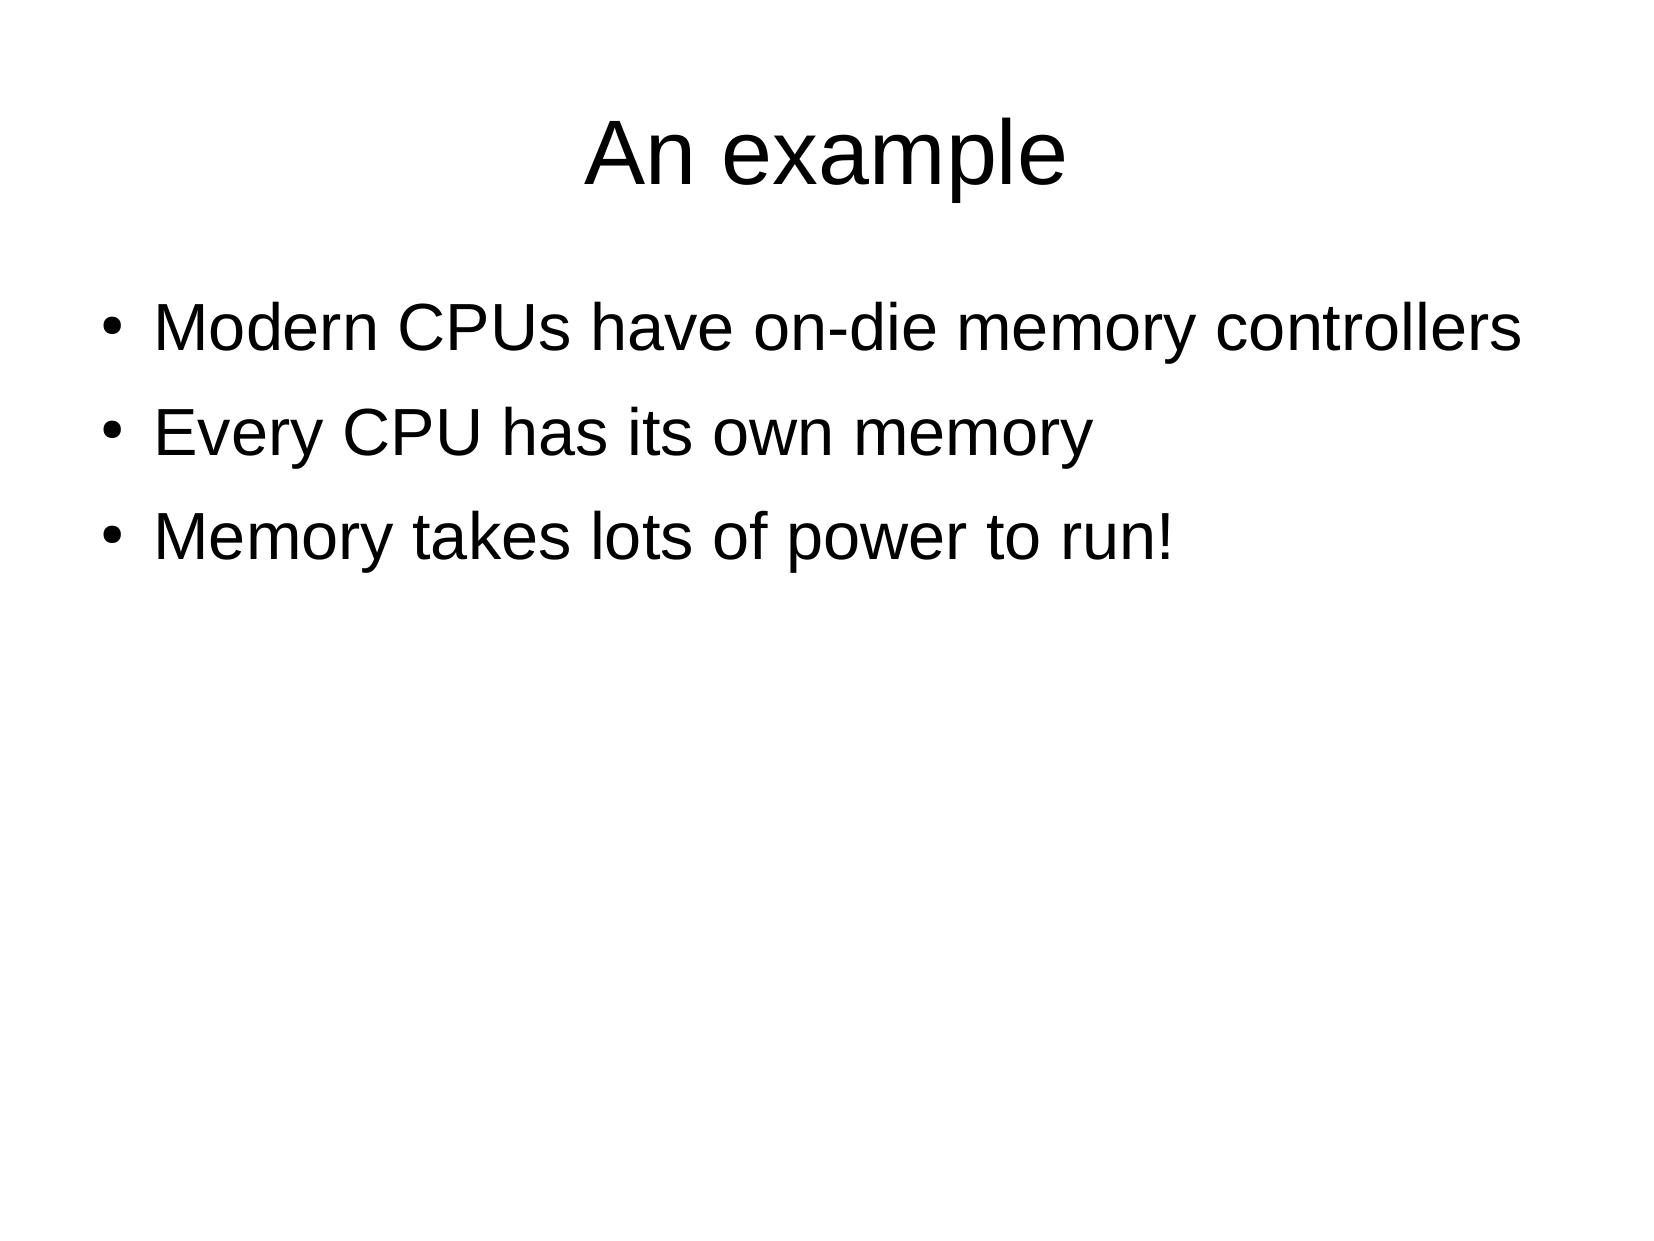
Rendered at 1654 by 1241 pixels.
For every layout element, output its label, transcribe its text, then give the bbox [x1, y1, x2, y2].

title An example [82, 49, 1571, 257]
list Modern CPUs have on-die memory controllers Every CPU has its own memory Memory takes lots of power to run! [82, 290, 1571, 1109]
